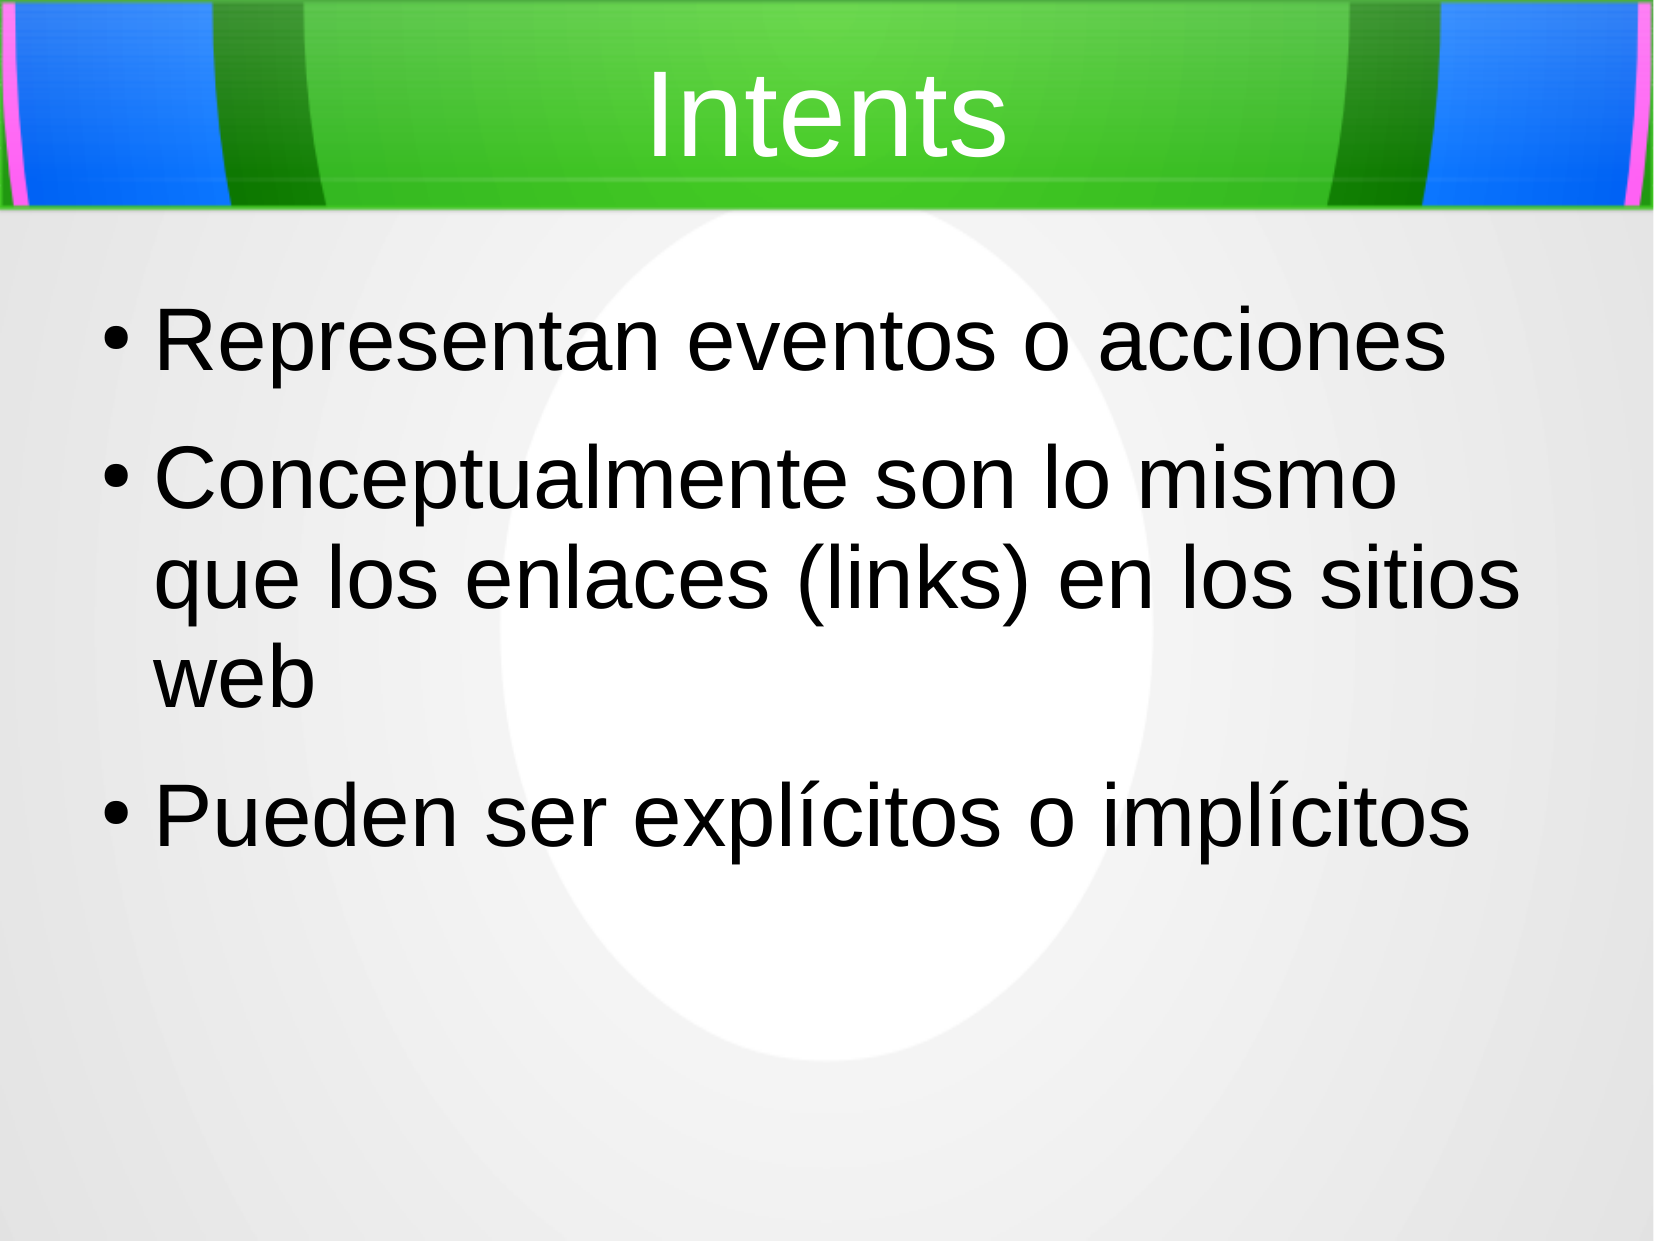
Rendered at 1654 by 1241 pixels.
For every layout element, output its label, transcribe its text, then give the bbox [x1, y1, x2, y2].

picture [0, 0, 1654, 1241]
title Intents [82, 45, 1571, 183]
list Representan eventos o acciones Conceptualmente son lo mismo que los enlaces (links) en los sitios web Pueden ser explícitos o implícitos [82, 290, 1538, 1010]
